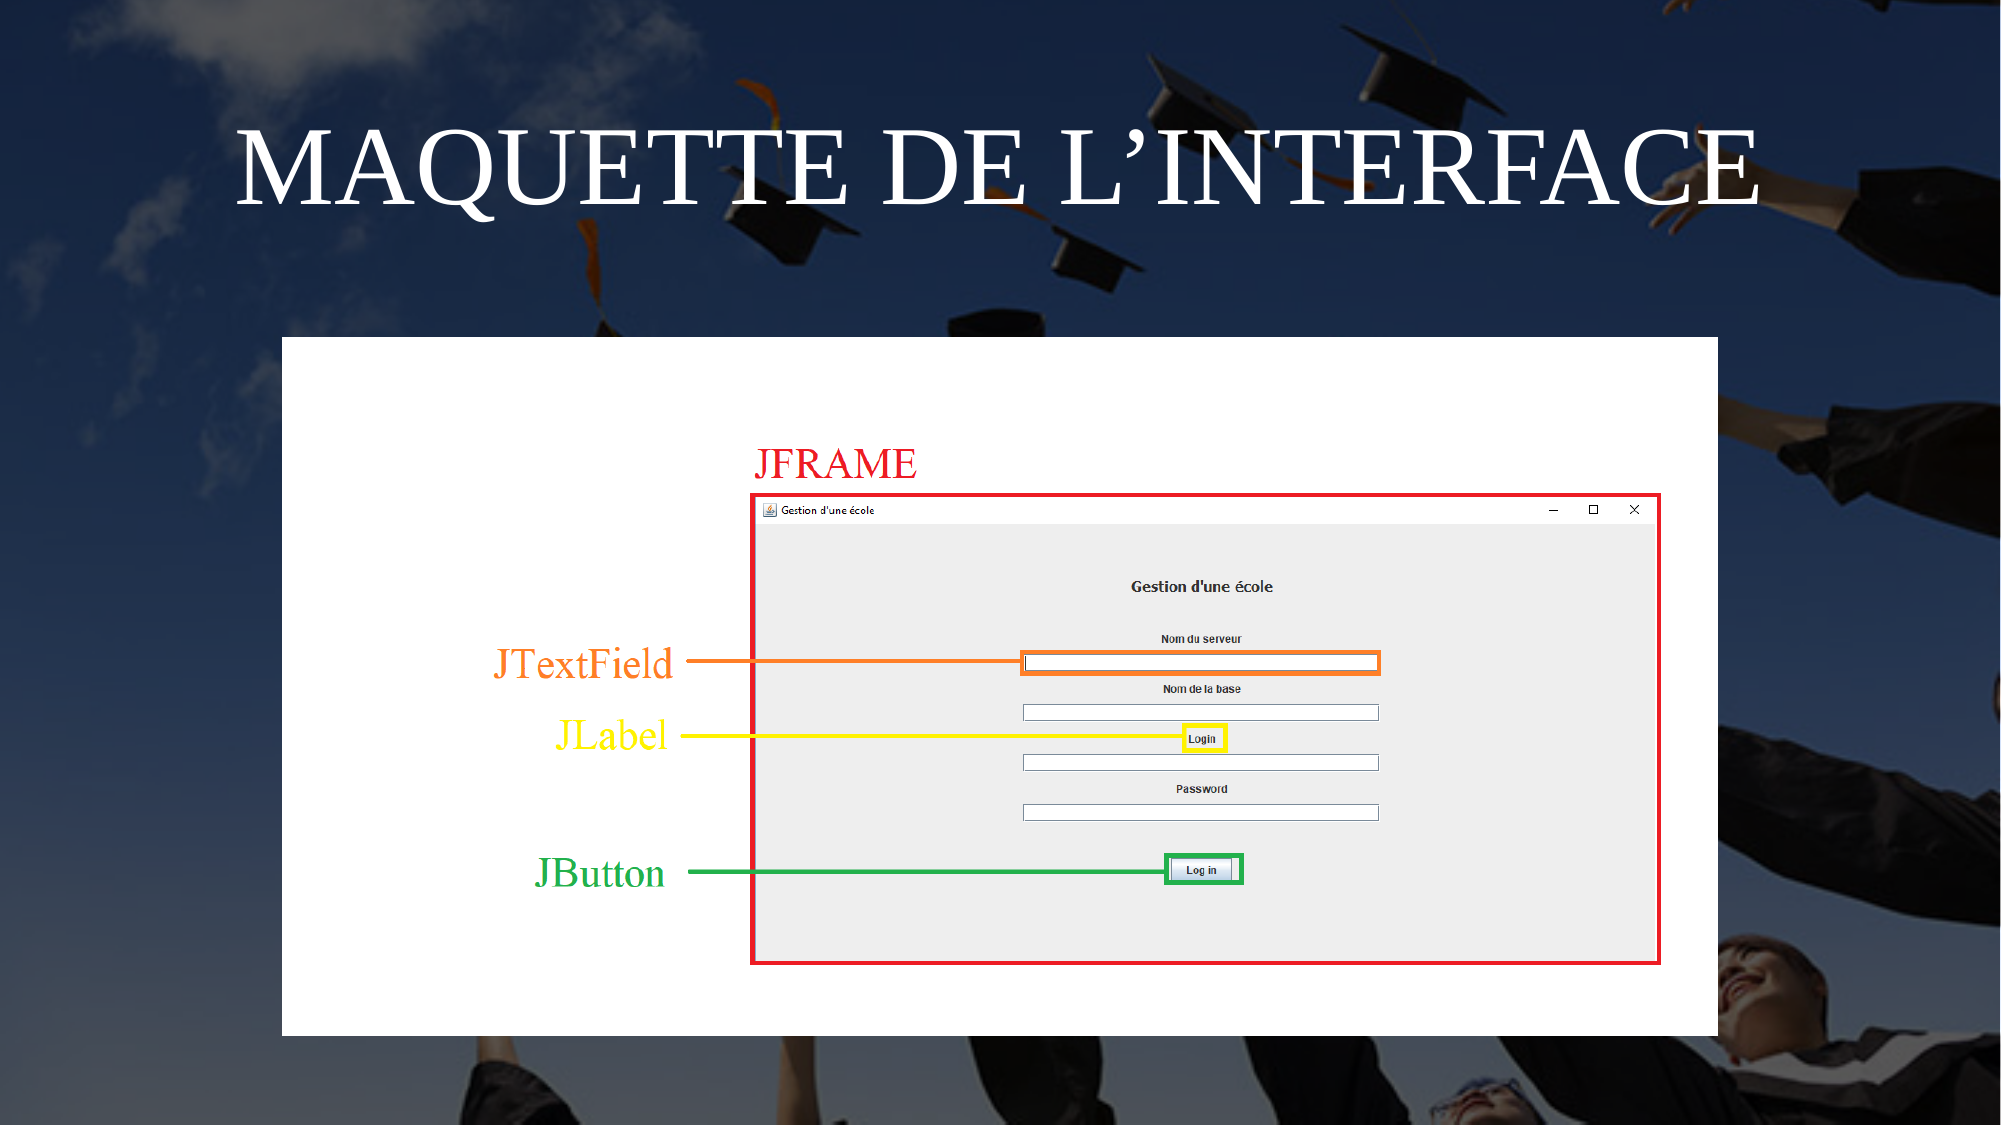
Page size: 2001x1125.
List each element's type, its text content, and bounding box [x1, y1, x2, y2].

title MAQUETTE DE L’INTERFACE [137, 59, 1863, 278]
picture [0, 0, 2000, 1125]
